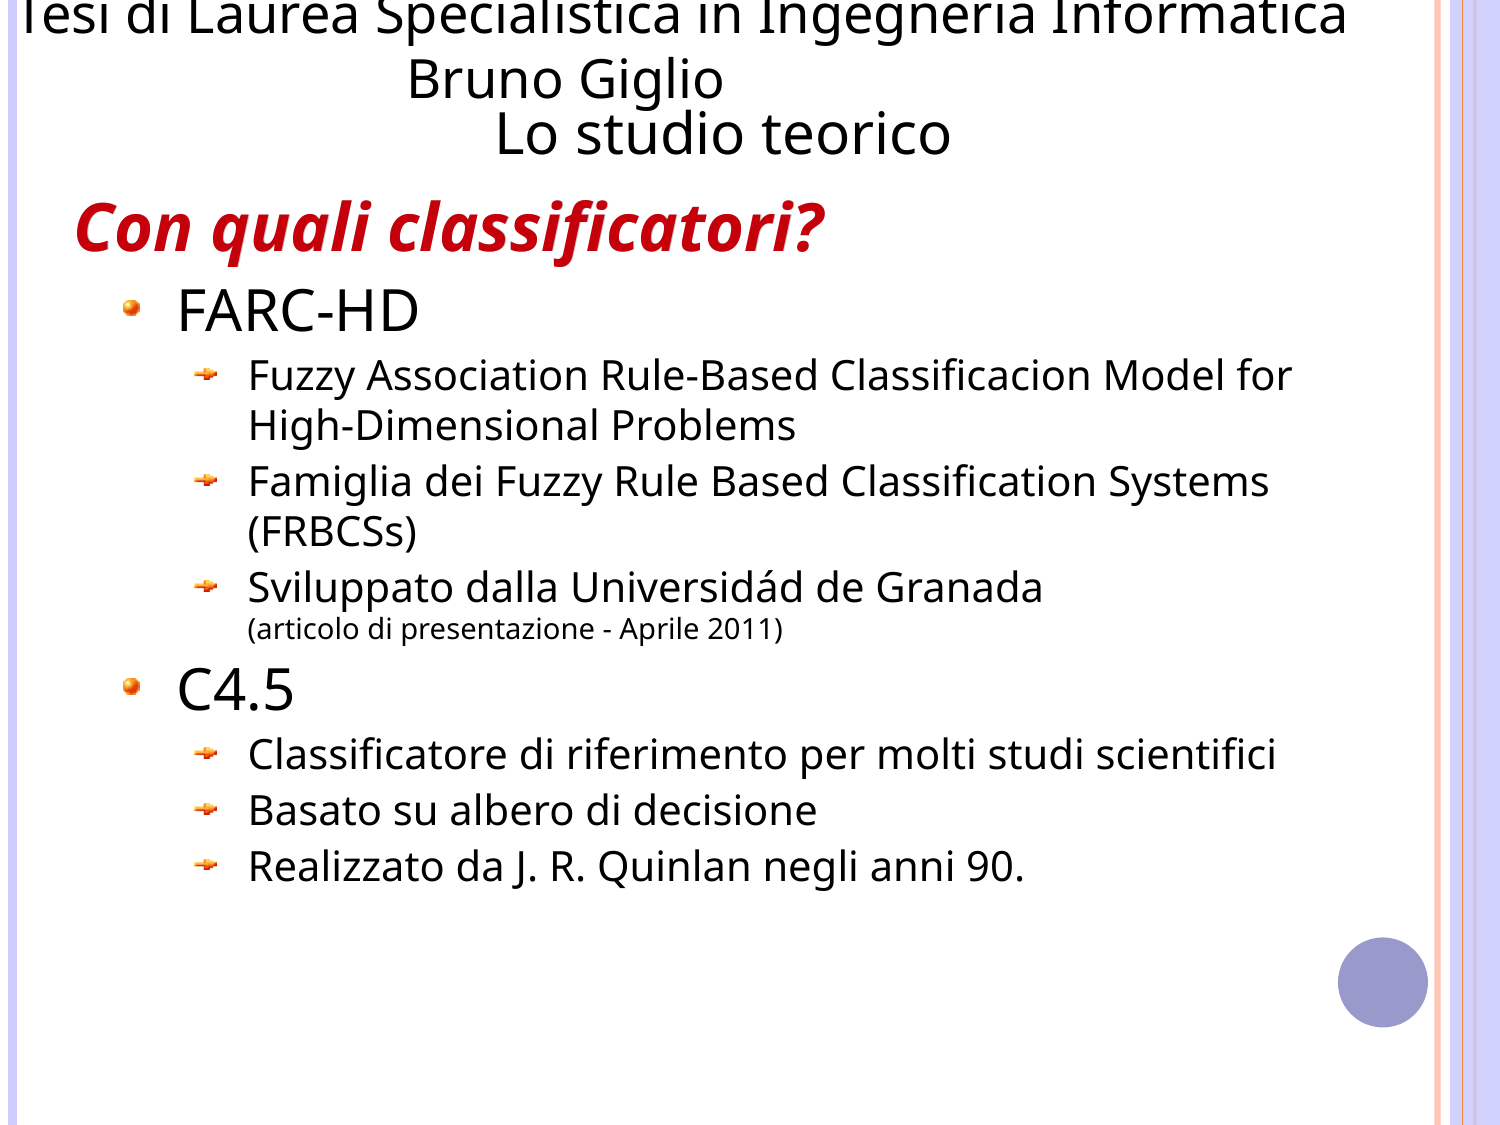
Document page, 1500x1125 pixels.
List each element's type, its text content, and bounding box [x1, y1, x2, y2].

list FARC-HD Fuzzy Association Rule-Based Classificacion Model for High-Dimensional Problems Famiglia dei Fuzzy Rule Based Classification Systems (FRBCSs) Sviluppato dalla Universidád de Granada (articolo di presentazione - Aprile 2011) C4.5 Classificatore di riferimento per molti studi scientifici Basato su albero di decisione Realizzato da J. R. Quinlan negli anni 90. [91, 266, 1418, 1004]
text_box Lo studio teorico [29, 88, 1418, 266]
text_box Con quali classificatori? [59, 177, 1004, 296]
title Tesi di Laurea Specialistica in Ingegneria Informatica Bruno Giglio [0, 0, 1477, 89]
